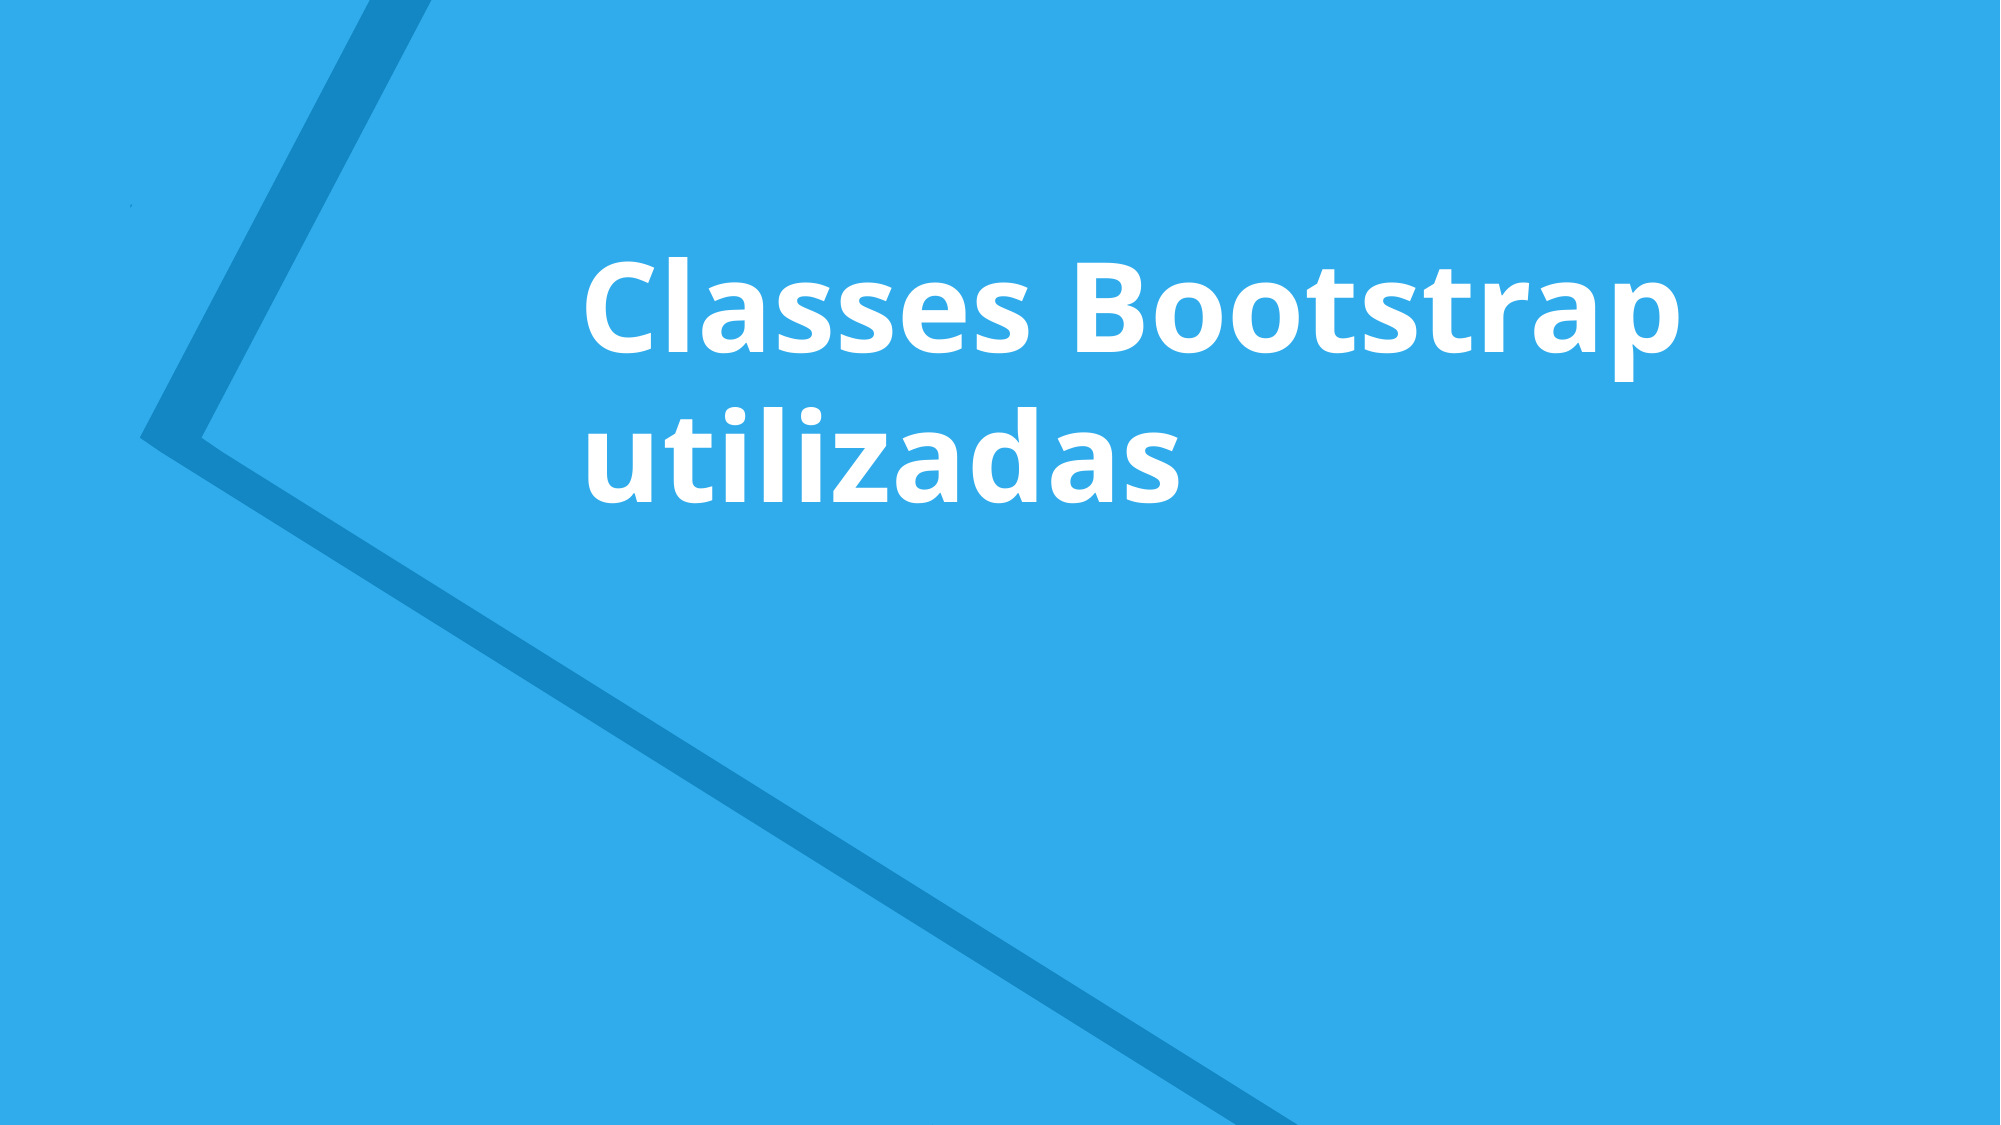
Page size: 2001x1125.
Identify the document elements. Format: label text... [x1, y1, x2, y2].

text_box [0, 0, 2000, 1125]
title Classes Bootstrap utilizadas [565, 124, 1831, 631]
